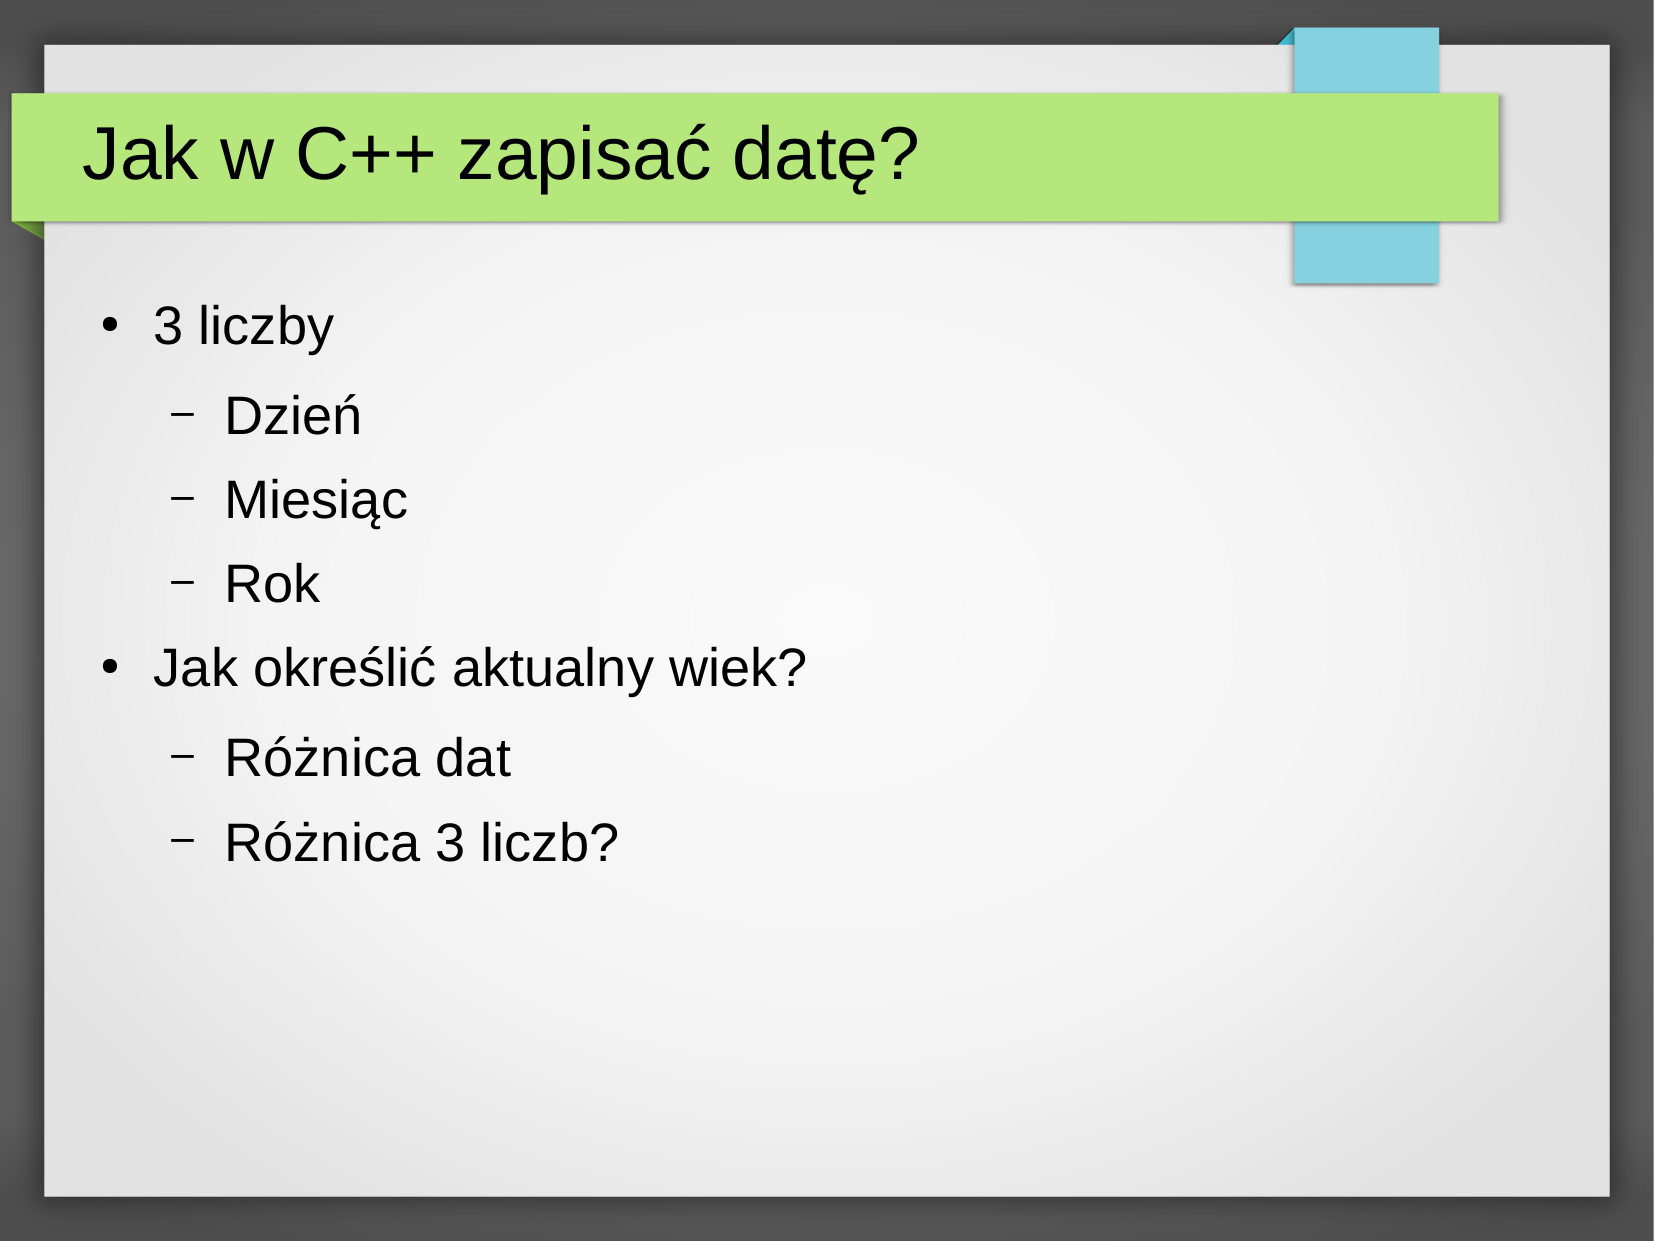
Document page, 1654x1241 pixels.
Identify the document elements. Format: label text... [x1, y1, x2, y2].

picture [0, 0, 1654, 1241]
title Jak w C++ zapisać datę? [82, 94, 1264, 213]
list 3 liczby Dzień Miesiąc Rok Jak określić aktualny wiek? Różnica dat Różnica 3 liczb? [82, 295, 1571, 1015]
